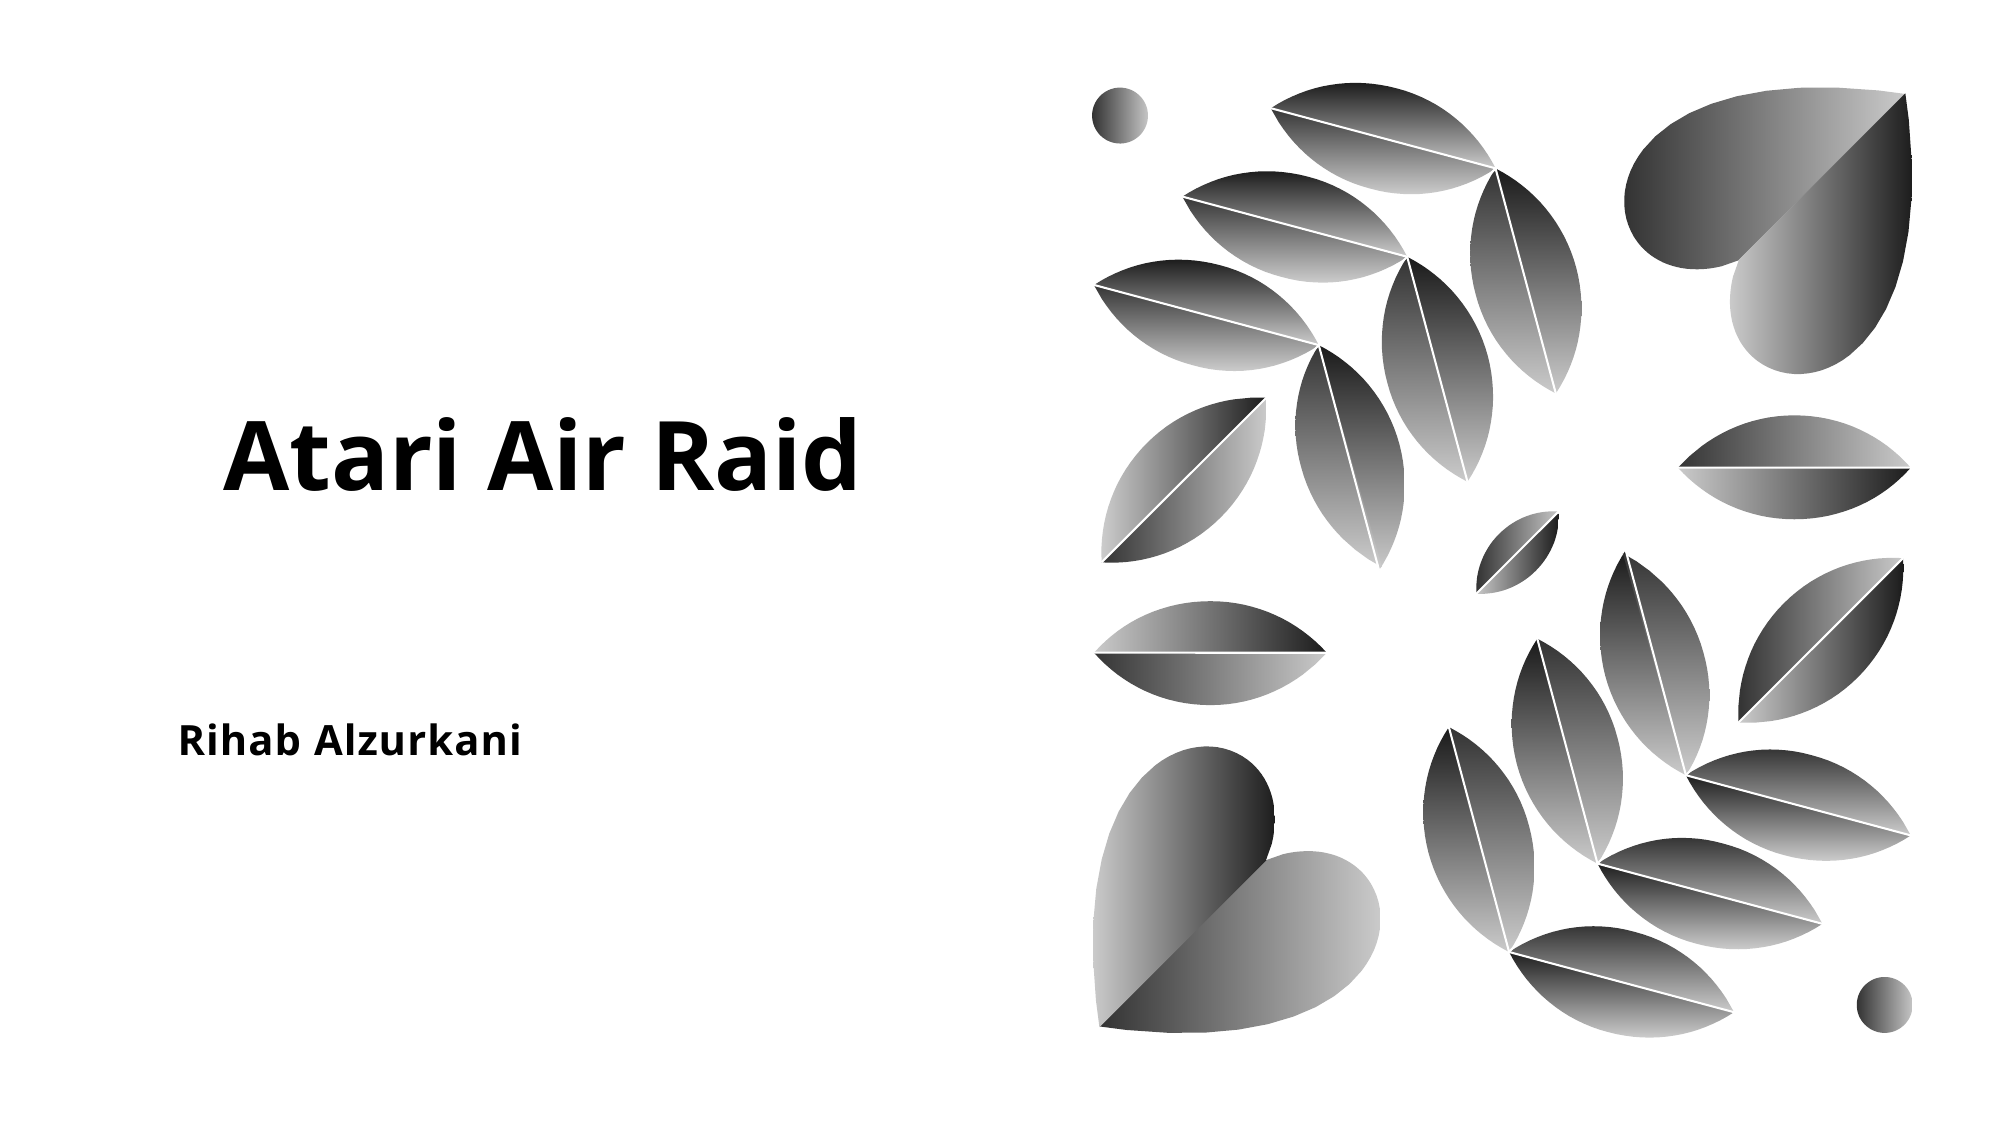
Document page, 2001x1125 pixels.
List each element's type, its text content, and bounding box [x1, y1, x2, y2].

title Atari Air Raid [161, 361, 925, 527]
subtitle Rihab Alzurkani [162, 674, 924, 947]
